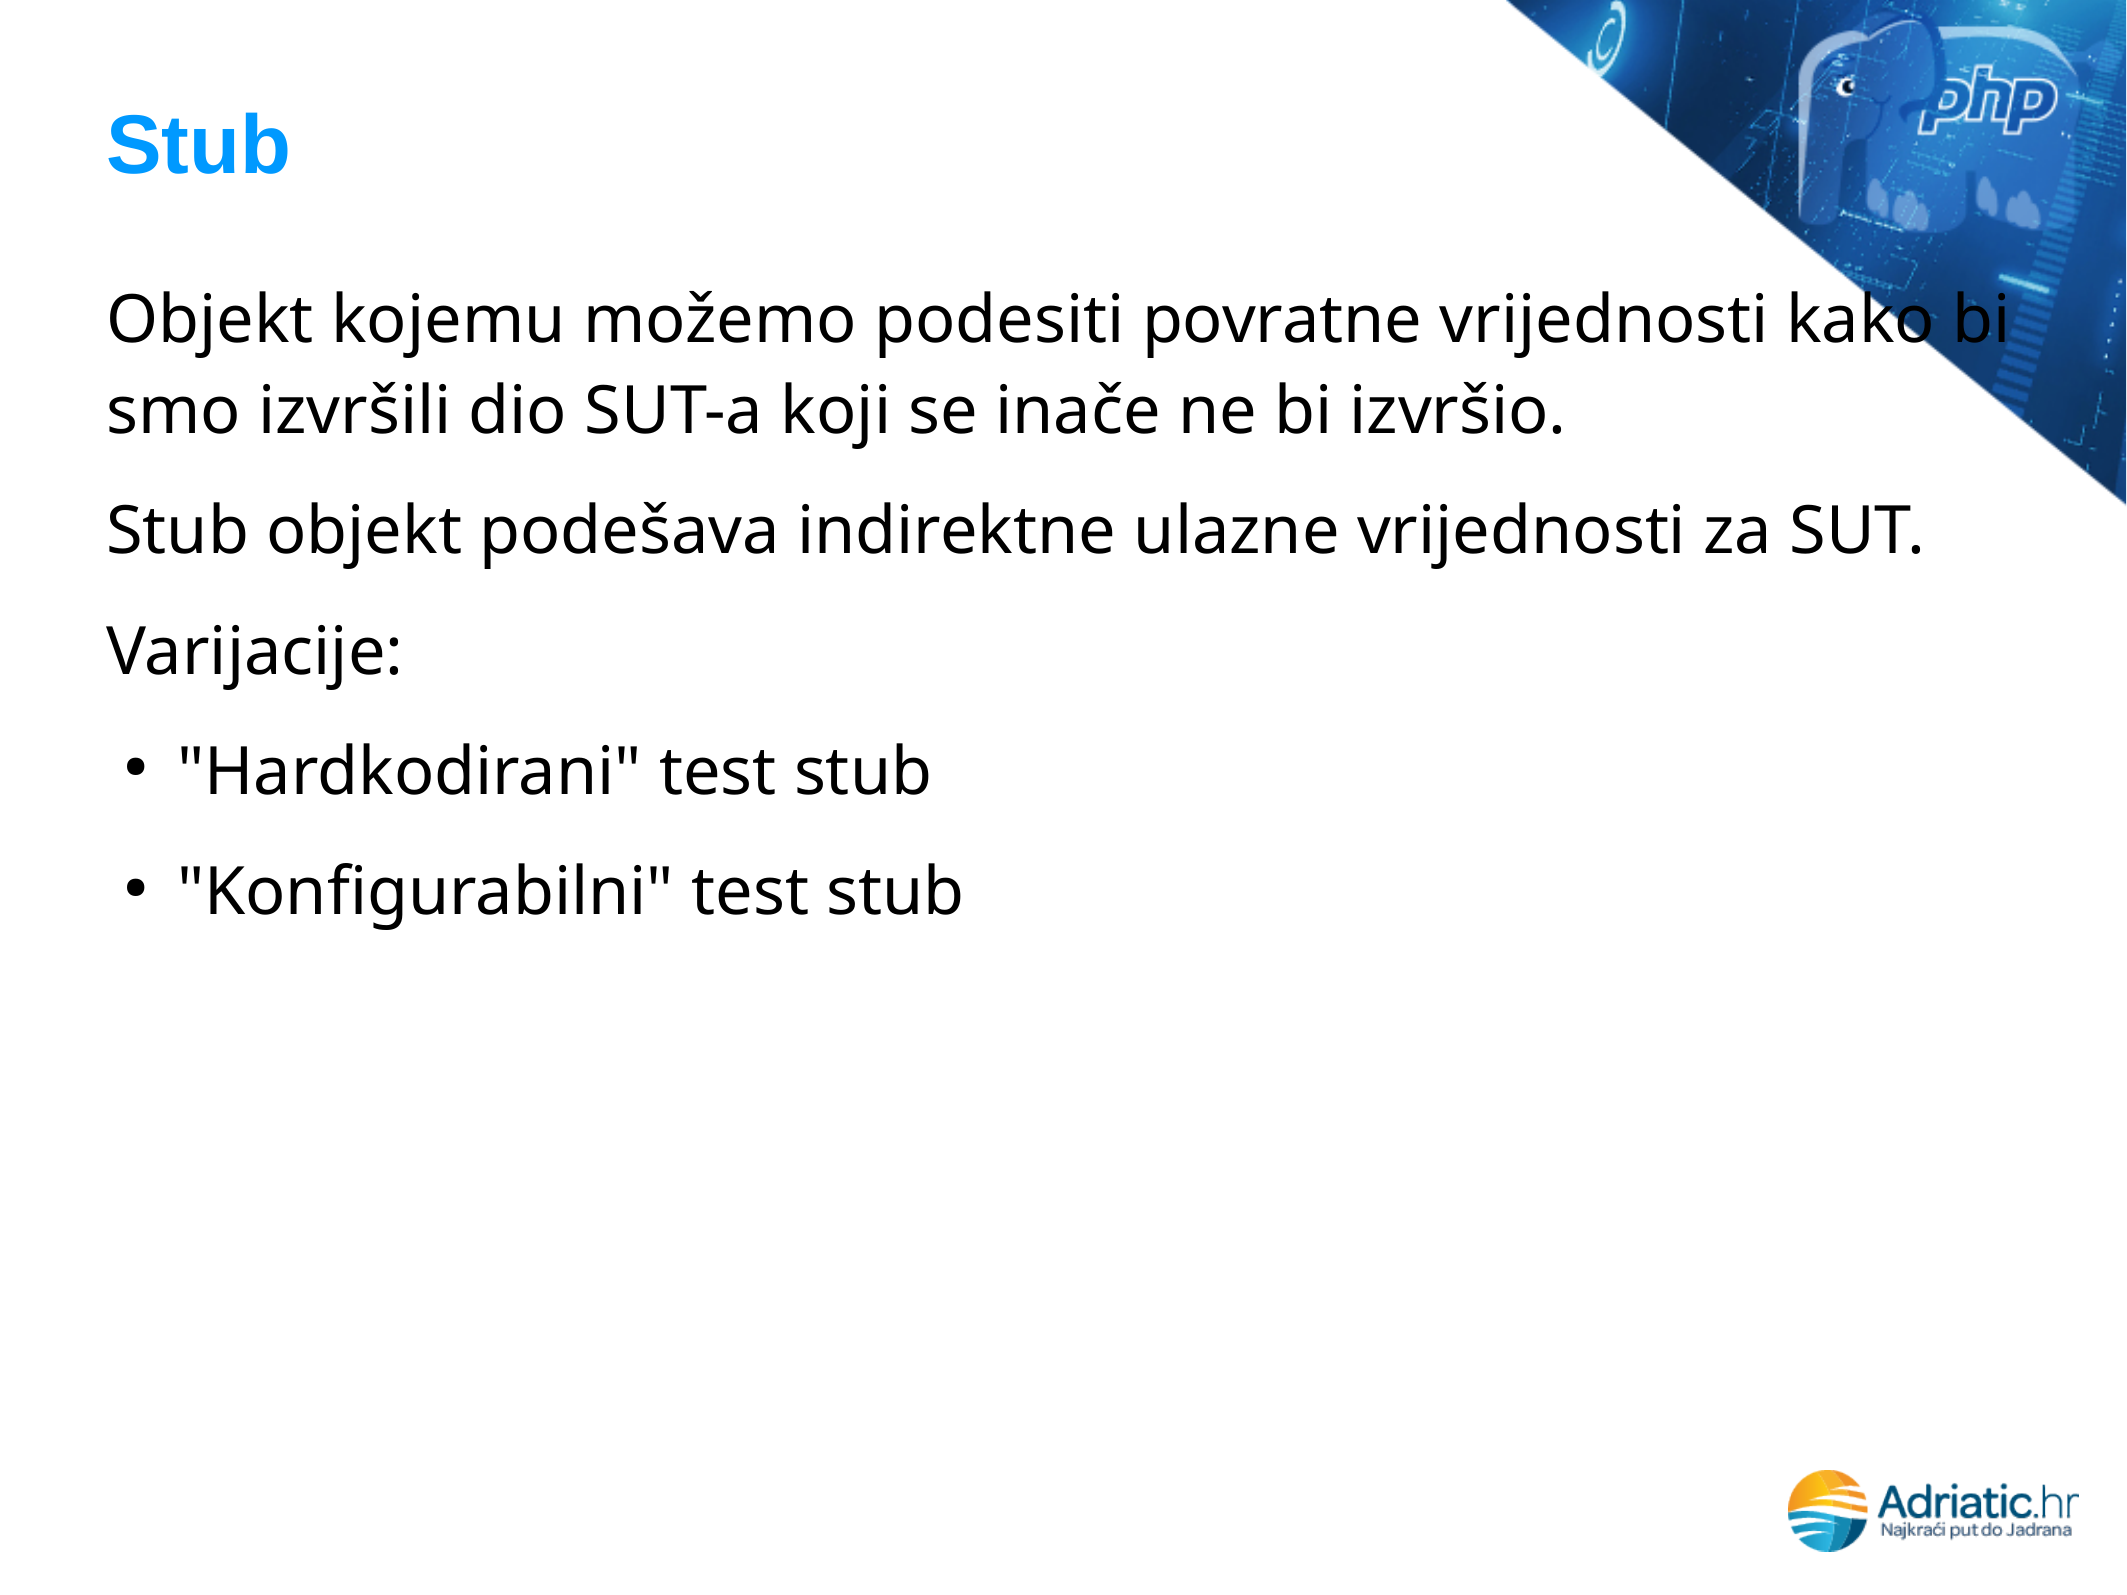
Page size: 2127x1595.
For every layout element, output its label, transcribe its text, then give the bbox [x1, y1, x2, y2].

picture [1505, 0, 2127, 625]
title Stub [106, 70, 1630, 219]
picture [1788, 1470, 2079, 1552]
list Objekt kojemu možemo podesiti povratne vrijednosti kako bi smo izvršili dio SUT-a koji se inače ne bi izvršio. Stub objekt podešava indirektne ulazne vrijednosti za SUT. Varijacije: "Hardkodirani" test stub "Konfigurabilni" test stub [106, 271, 2020, 1453]
